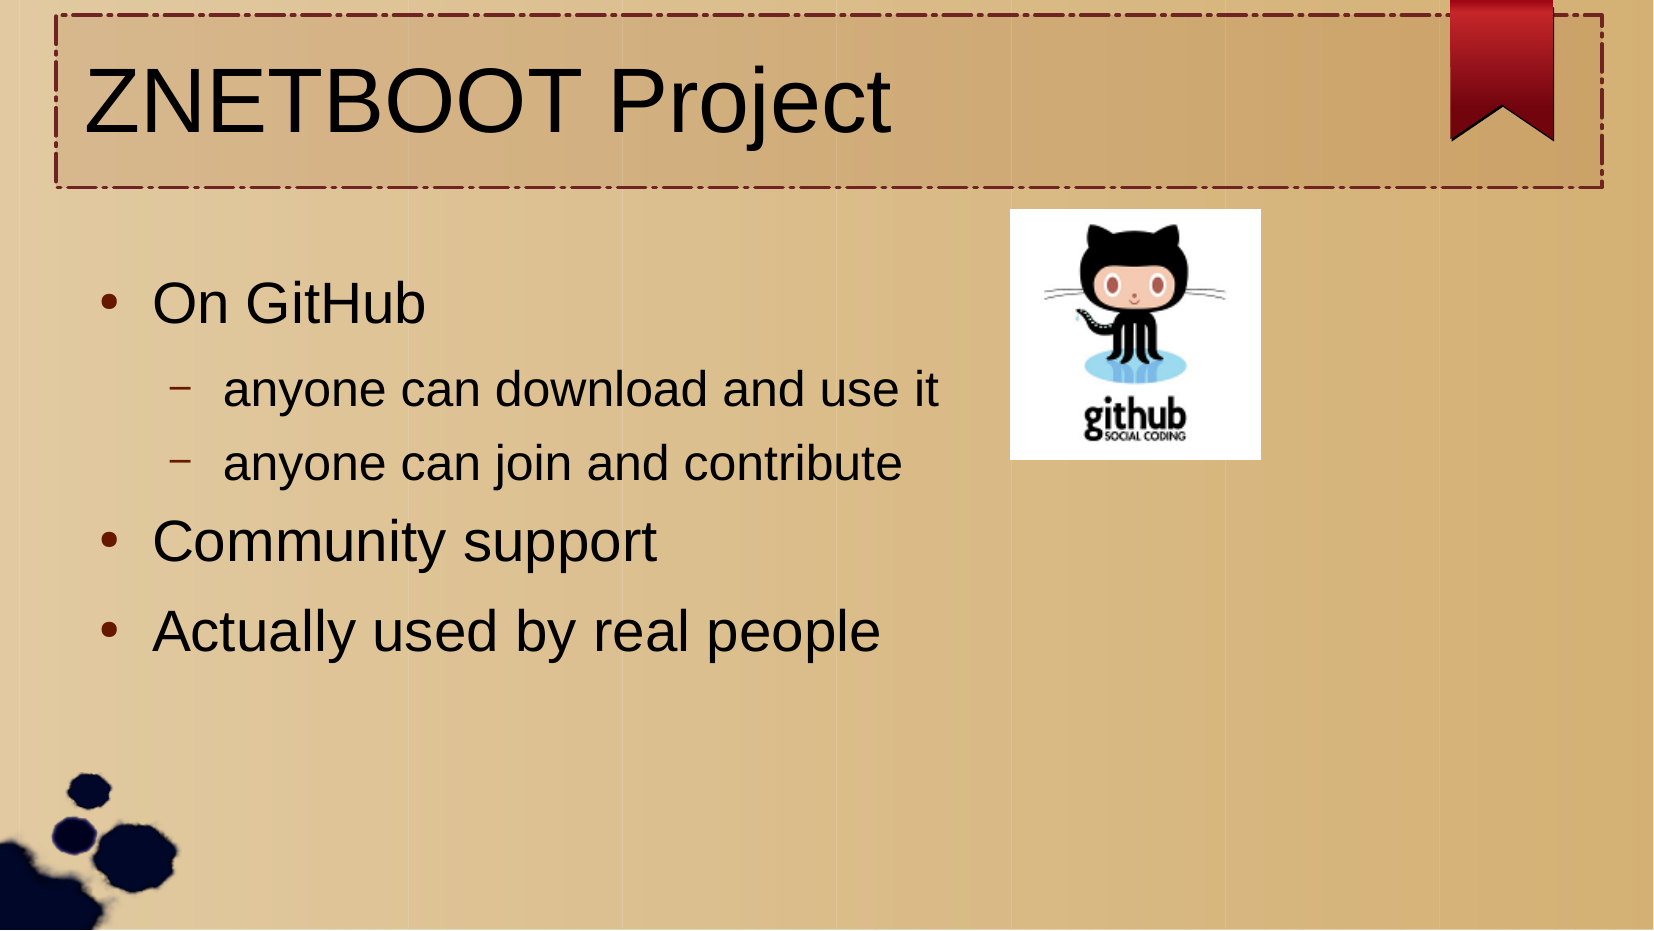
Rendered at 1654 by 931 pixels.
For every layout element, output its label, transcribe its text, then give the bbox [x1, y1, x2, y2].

title ZNETBOOT Project [59, 11, 1441, 189]
list On GitHub anyone can download and use it anyone can join and contribute Community support Actually used by real people [81, 270, 1570, 811]
picture [1010, 209, 1261, 460]
